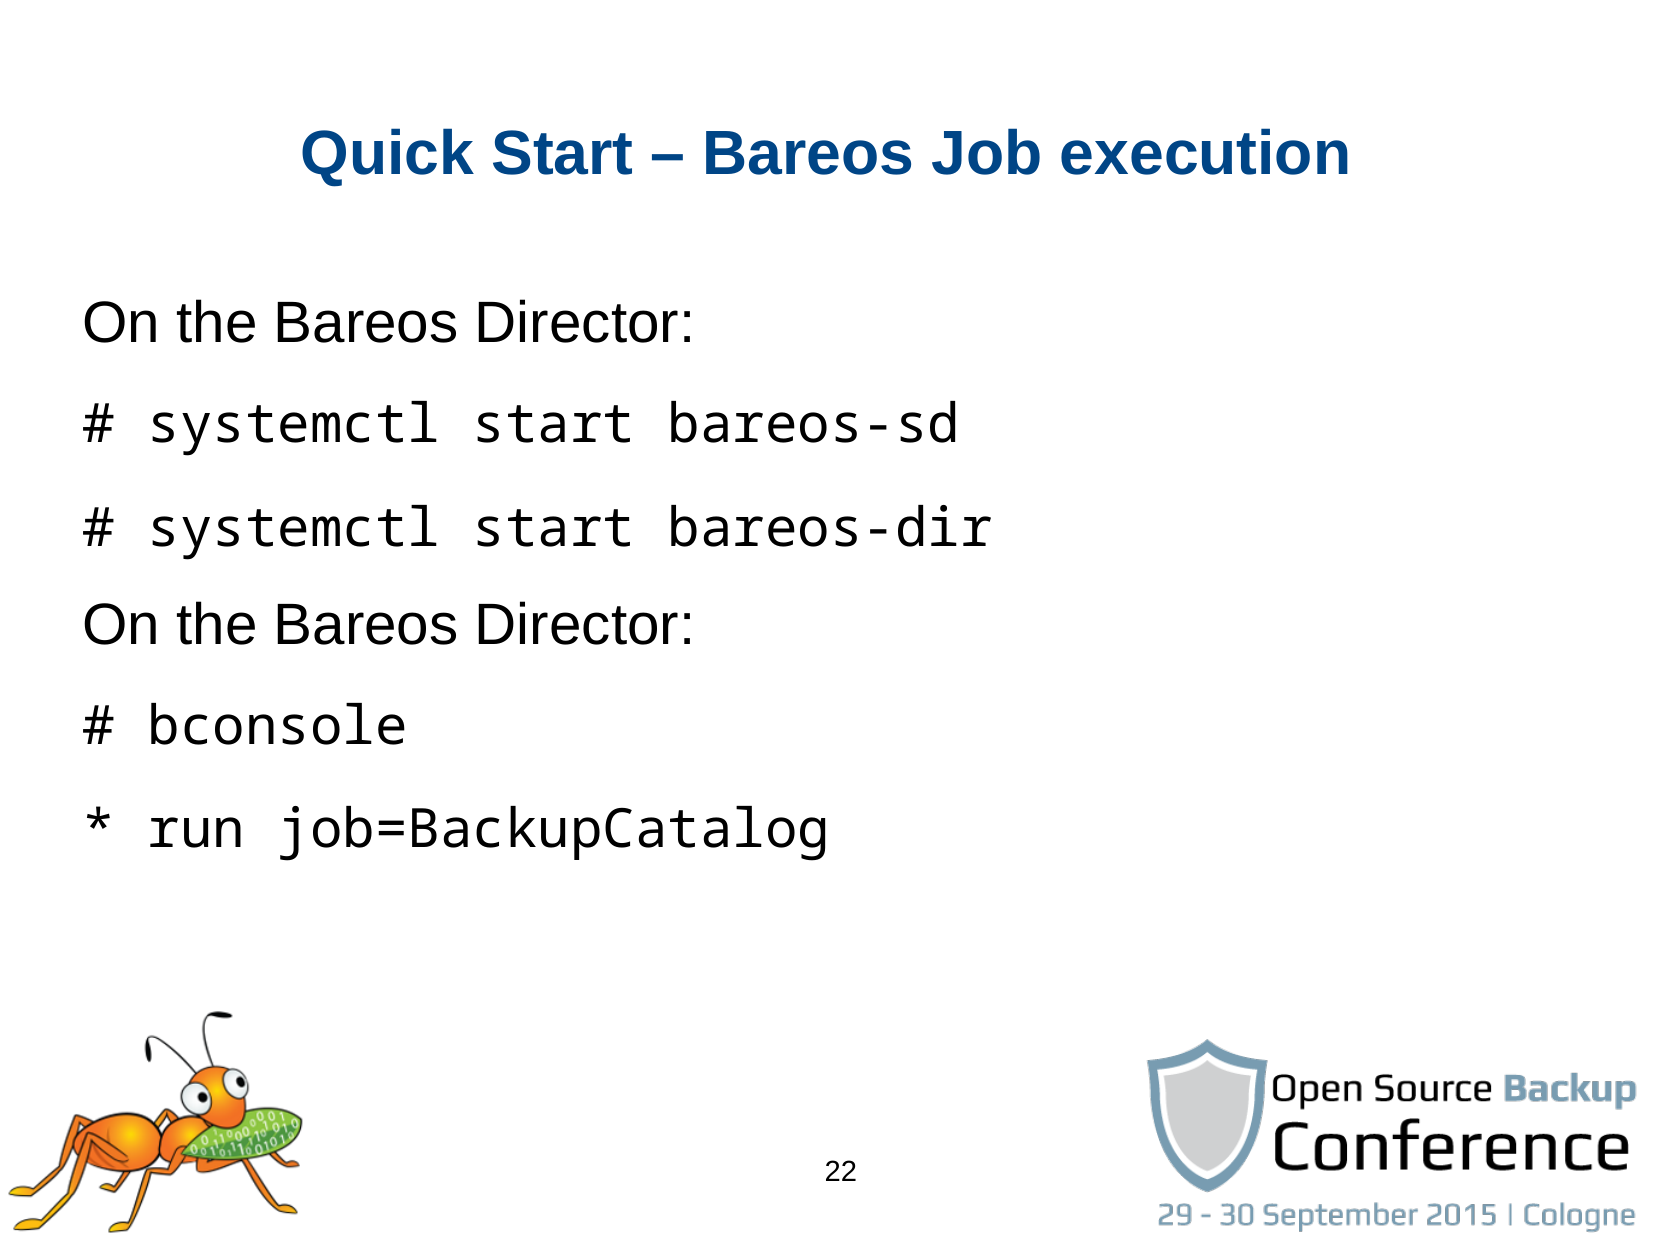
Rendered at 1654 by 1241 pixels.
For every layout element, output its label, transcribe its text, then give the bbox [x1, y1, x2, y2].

list On the Bareos Director: # systemctl start bareos-sd # systemctl start bareos-dir On the Bareos Director: # bconsole * run job=BackupCatalog [82, 290, 1571, 1010]
picture [5, 1009, 306, 1235]
title Quick Start – Bareos Job execution [82, 49, 1571, 257]
picture [1132, 1033, 1654, 1241]
